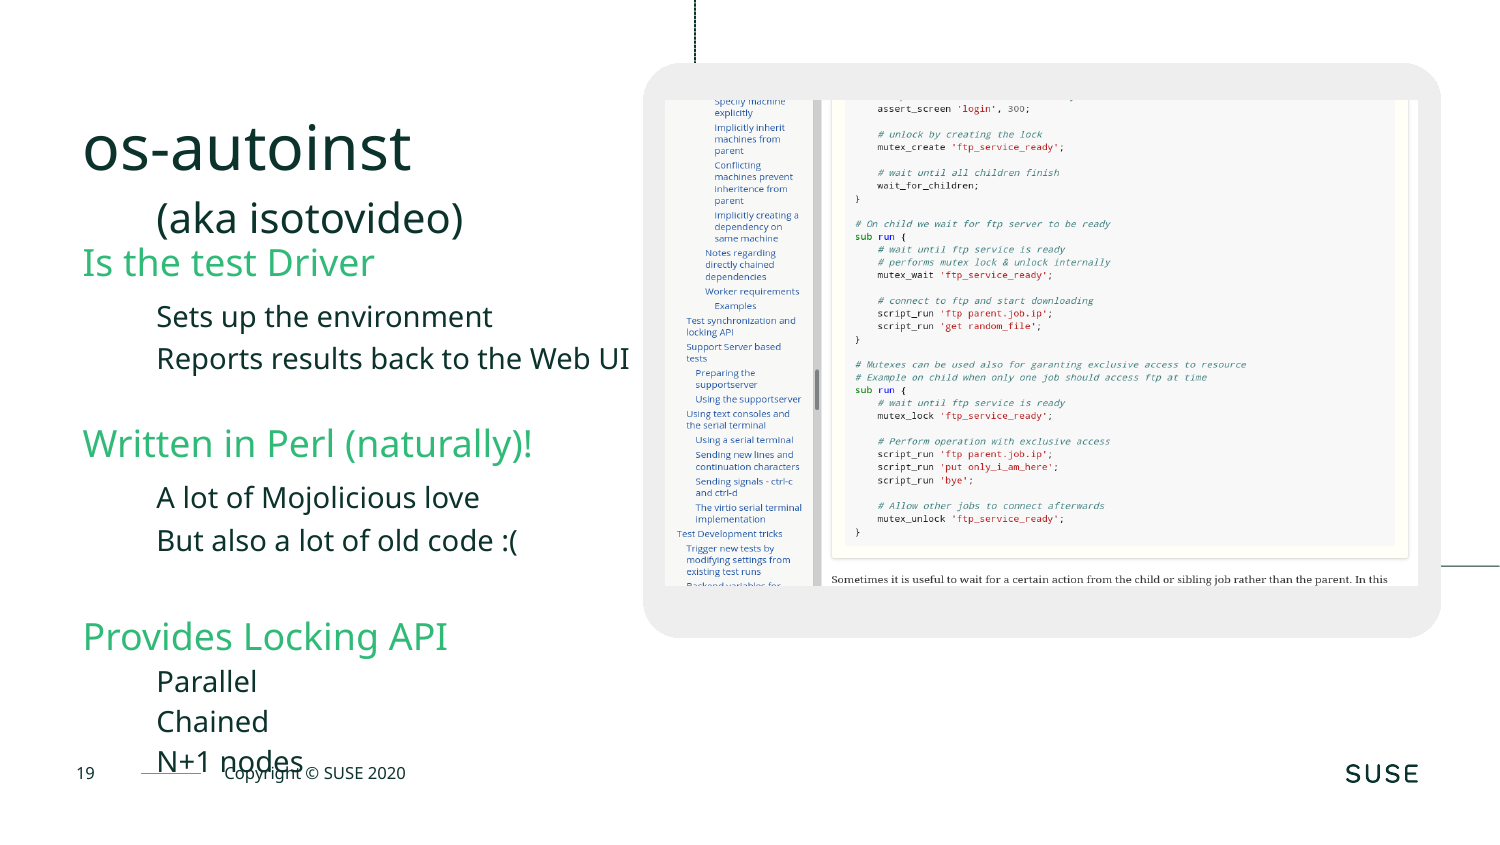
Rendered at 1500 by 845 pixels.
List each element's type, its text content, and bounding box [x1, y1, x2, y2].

picture [1346, 764, 1418, 783]
title os-autoinst (aka isotovideo) [82, 103, 643, 220]
text_box [643, 63, 1441, 638]
title Is the test Driver Sets up the environment Reports results back to the Web UI Written in Perl (naturally)! A lot of Mojolicious love But also a lot of old code :( Provides Locking API Parallel Chained N+1 nodes [82, 236, 1075, 713]
picture [665, 100, 1418, 586]
